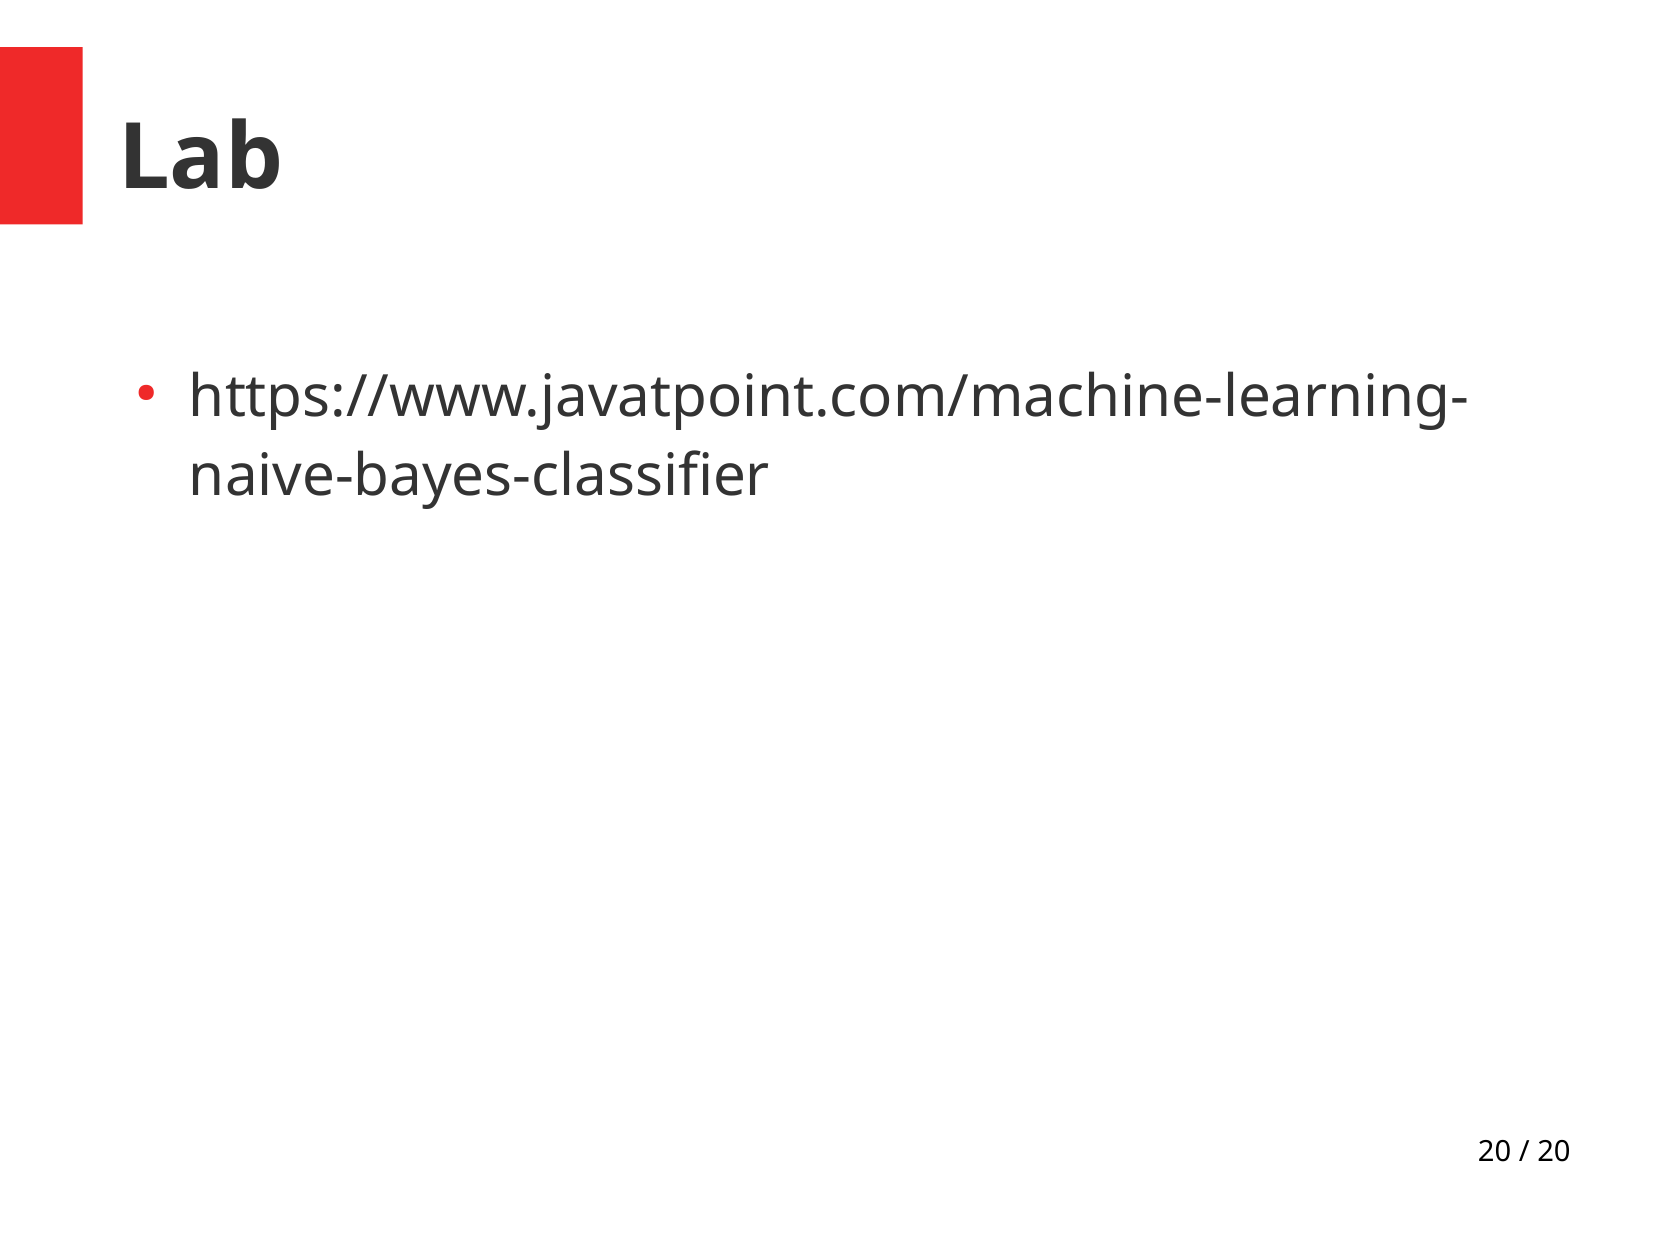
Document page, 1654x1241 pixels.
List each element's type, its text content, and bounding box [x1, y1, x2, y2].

title Lab [118, 49, 1571, 257]
list https://www.javatpoint.com/machine-learning-naive-bayes-classifier [118, 354, 1536, 1074]
